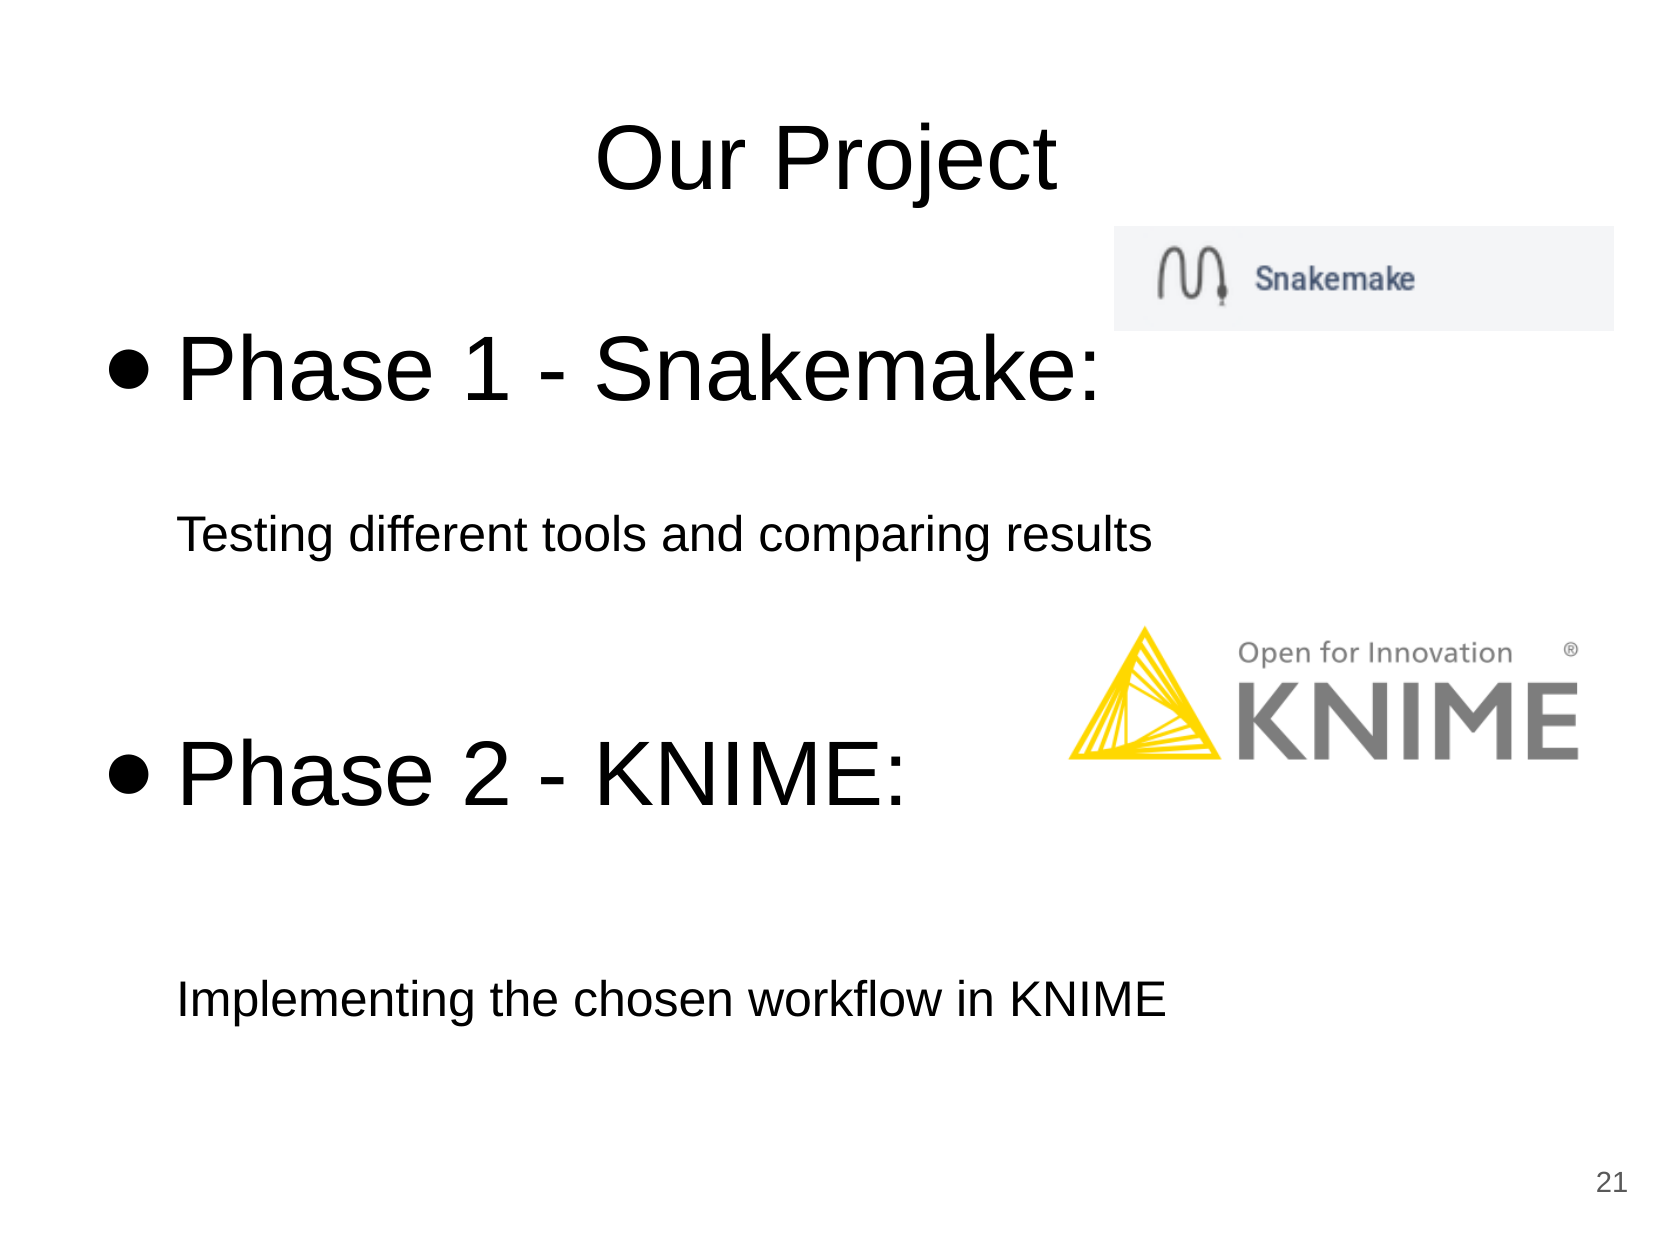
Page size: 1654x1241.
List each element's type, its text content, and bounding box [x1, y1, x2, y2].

title Our Project [82, 49, 1571, 257]
slide_number <number> [1547, 1145, 1647, 1241]
picture [1048, 603, 1603, 782]
picture [1114, 226, 1614, 331]
list Phase 1 - Snakemake: Testing different tools and comparing results Phase 2 - KNIME: Implementing the chosen workflow in KNIME [82, 290, 1571, 1010]
